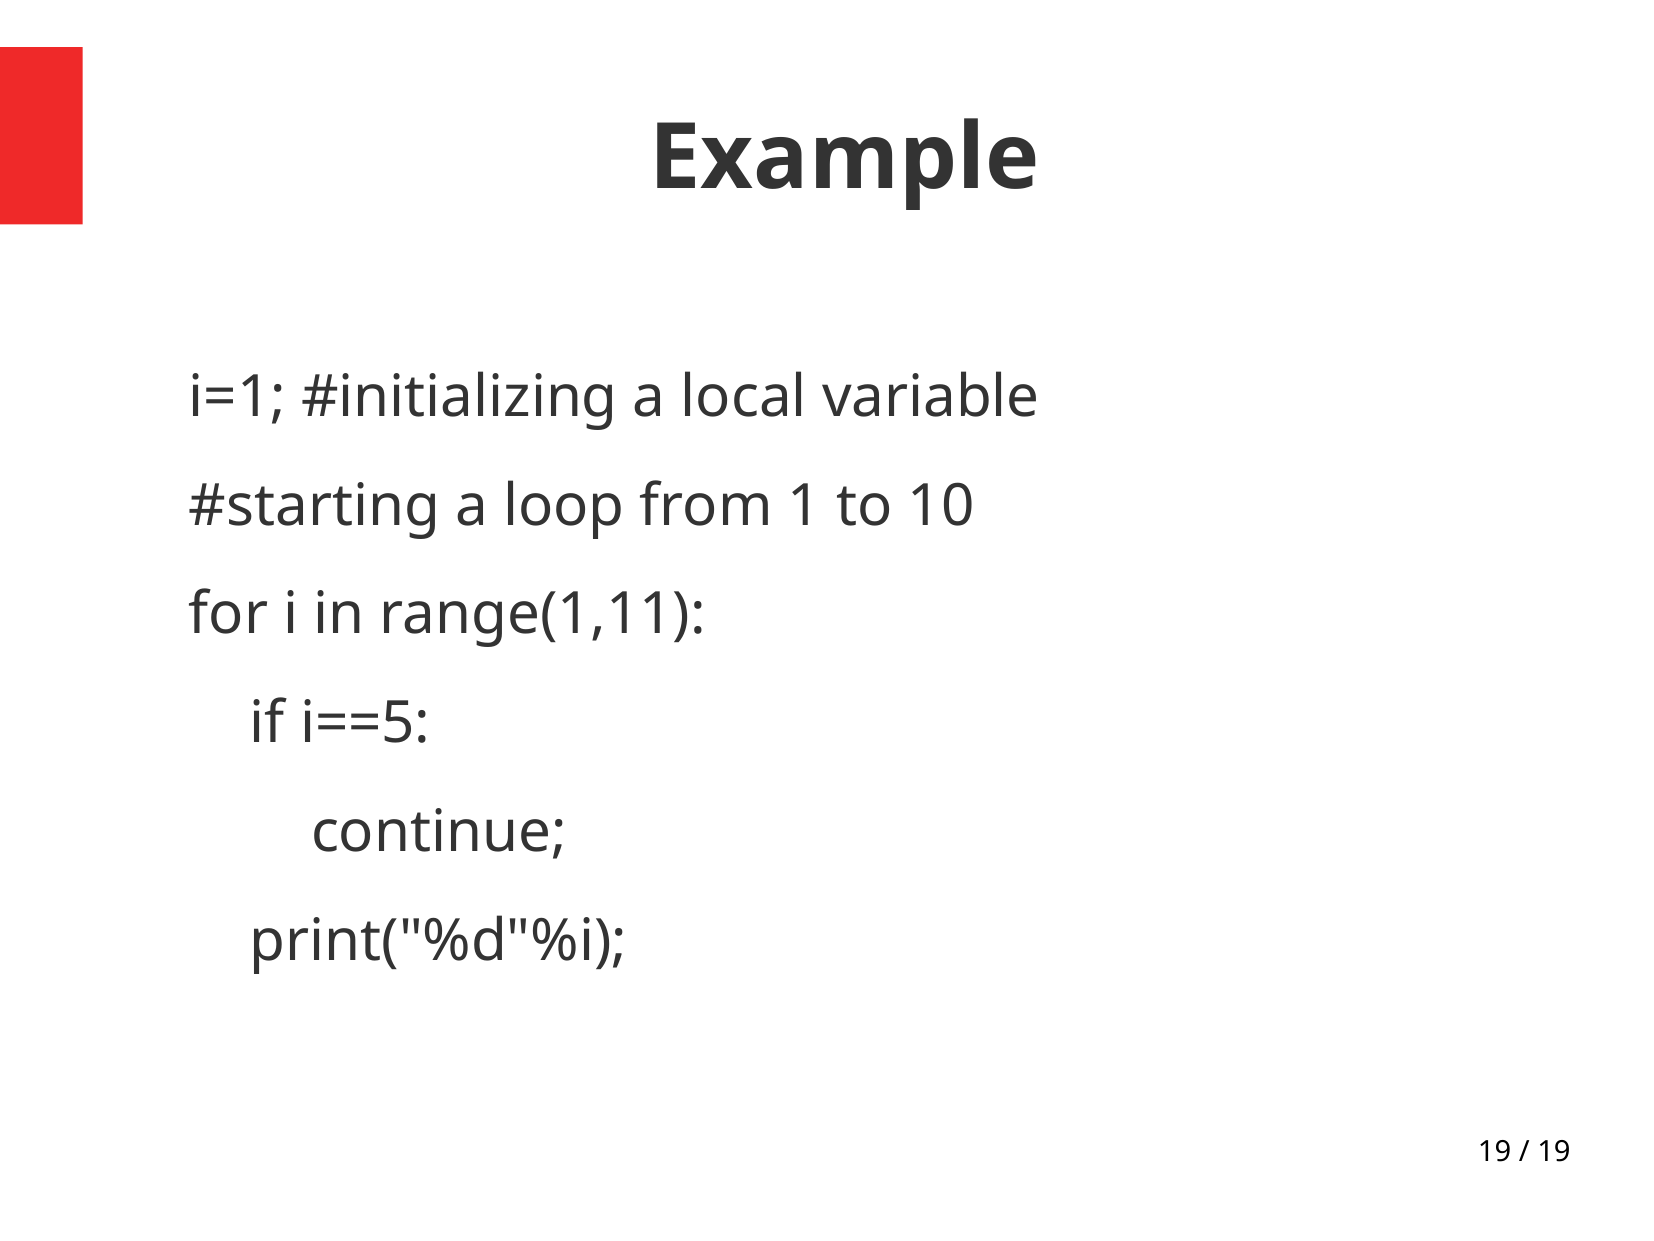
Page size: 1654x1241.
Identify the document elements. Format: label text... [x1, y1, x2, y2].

list i=1; #initializing a local variable #starting a loop from 1 to 10 for i in range(1,11): if i==5: continue; print("%d"%i); [118, 354, 1536, 1074]
title Example [118, 49, 1571, 257]
